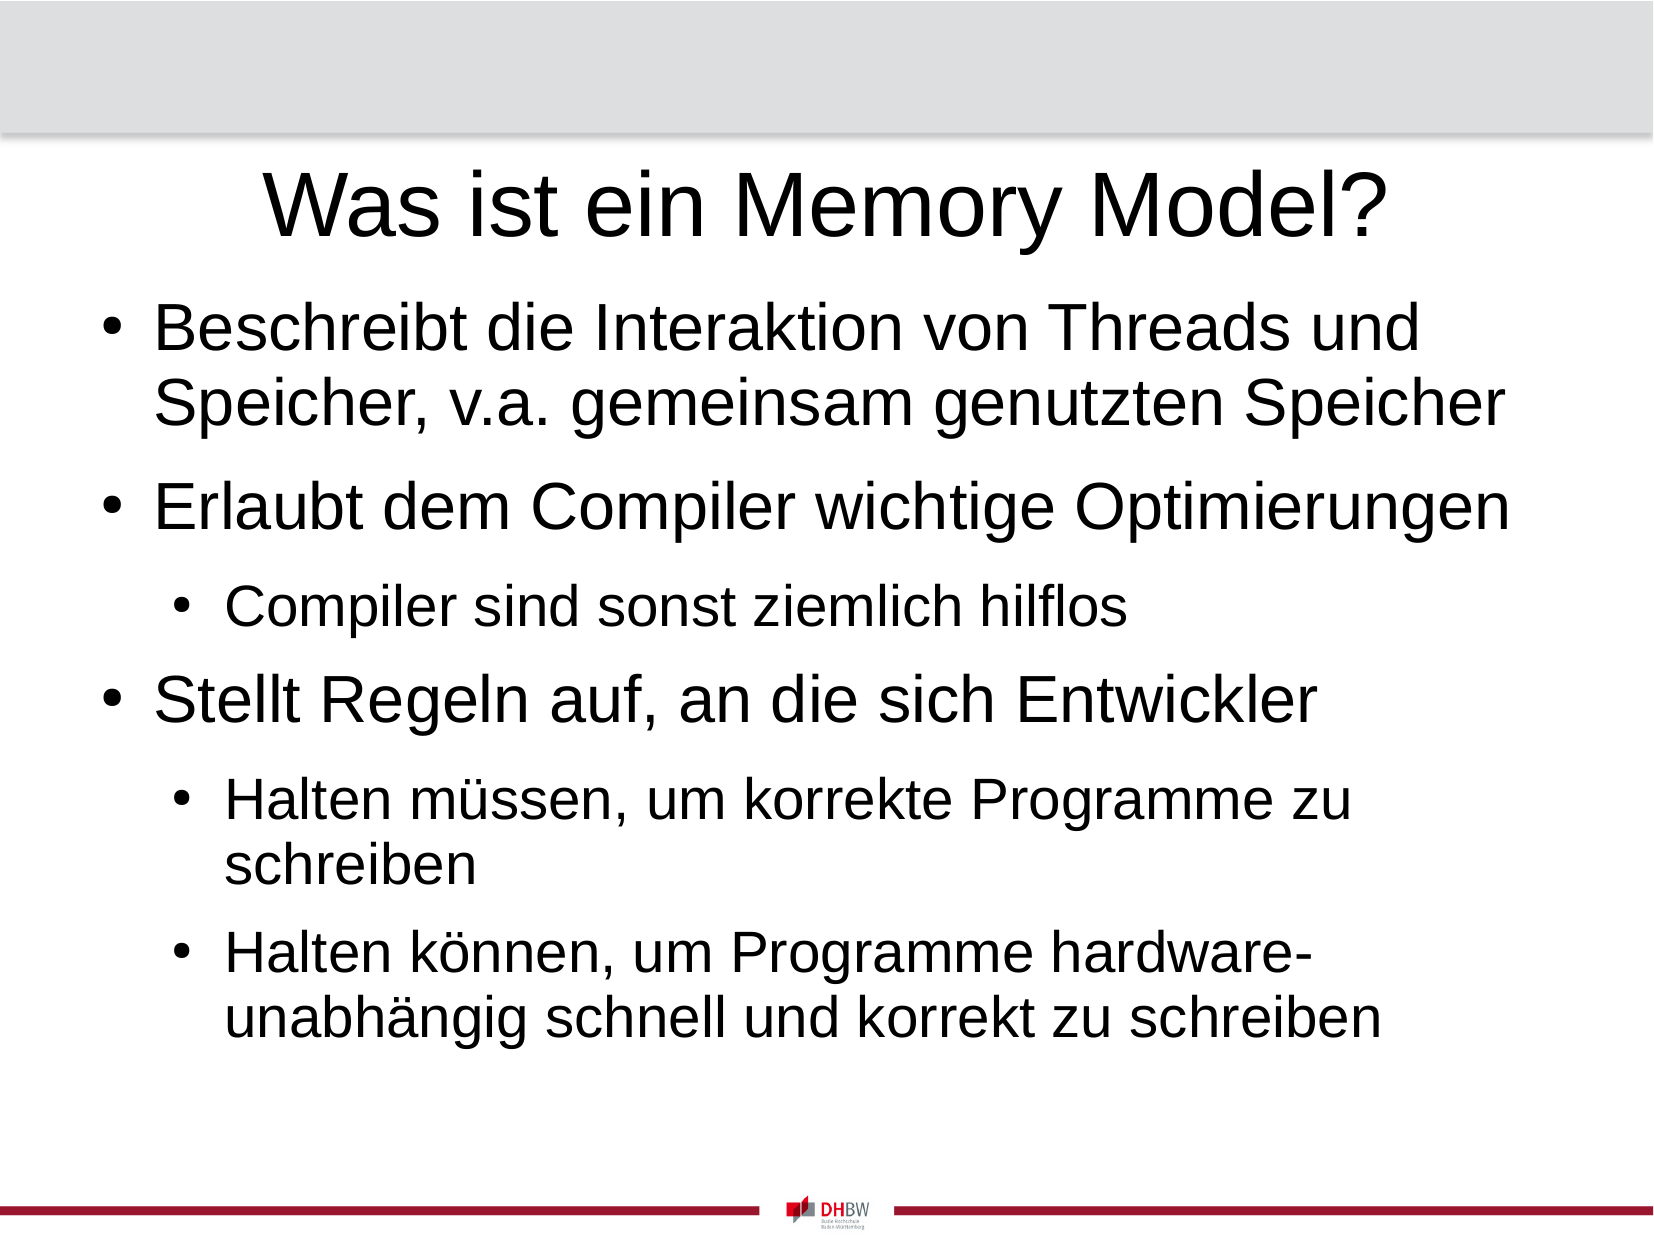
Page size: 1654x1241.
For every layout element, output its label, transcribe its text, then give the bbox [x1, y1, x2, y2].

list Beschreibt die Interaktion von Threads und Speicher, v.a. gemeinsam genutzten Speicher Erlaubt dem Compiler wichtige Optimierungen Compiler sind sonst ziemlich hilflos Stellt Regeln auf, an die sich Entwickler Halten müssen, um korrekte Programme zu schreiben Halten können, um Programme hardware-unabhängig schnell und korrekt zu schreiben [82, 290, 1571, 1050]
picture [0, 1, 1654, 1237]
title Was ist ein Memory Model? [82, 49, 1571, 257]
